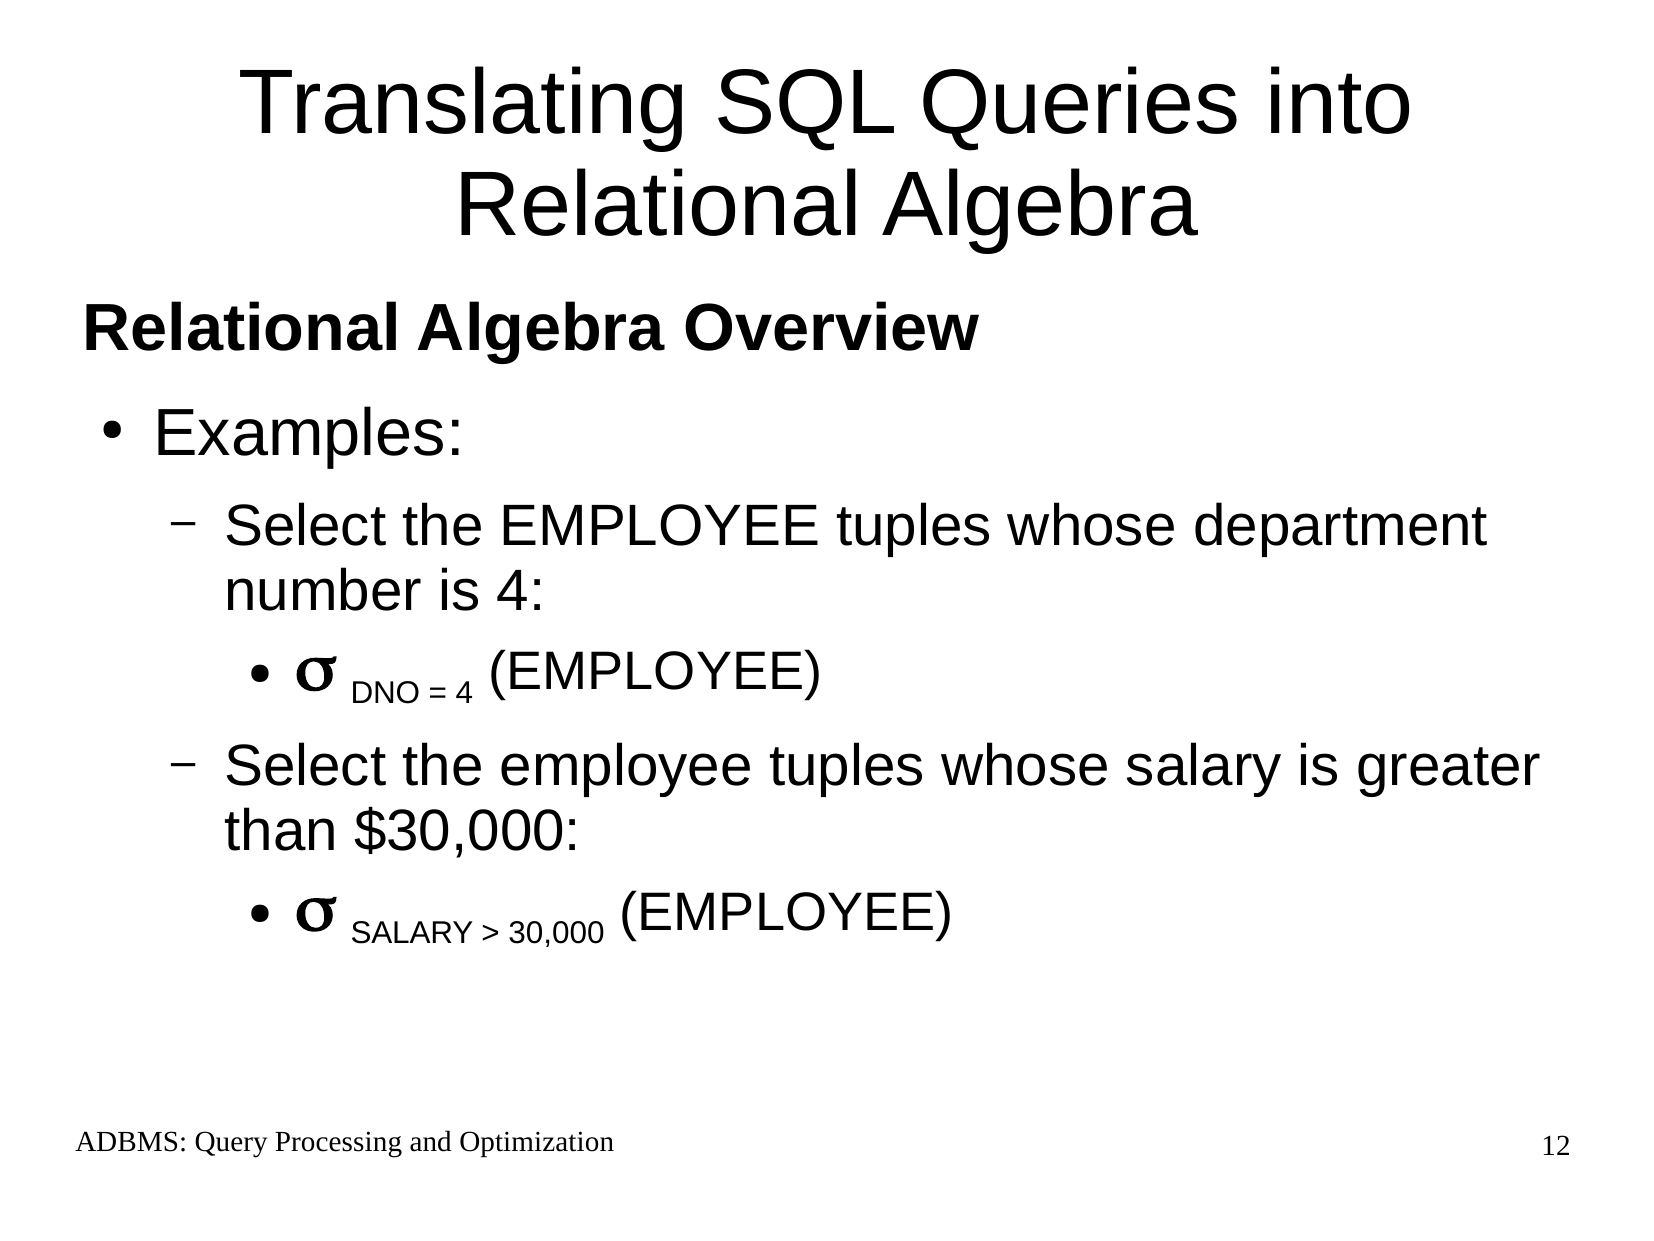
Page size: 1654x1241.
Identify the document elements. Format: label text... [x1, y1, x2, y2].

title Translating SQL Queries into Relational Algebra [82, 49, 1571, 257]
list Relational Algebra Overview Examples: Select the EMPLOYEE tuples whose department number is 4:  DNO = 4 (EMPLOYEE) Select the employee tuples whose salary is greater than $30,000:  SALARY > 30,000 (EMPLOYEE) [82, 290, 1654, 1156]
